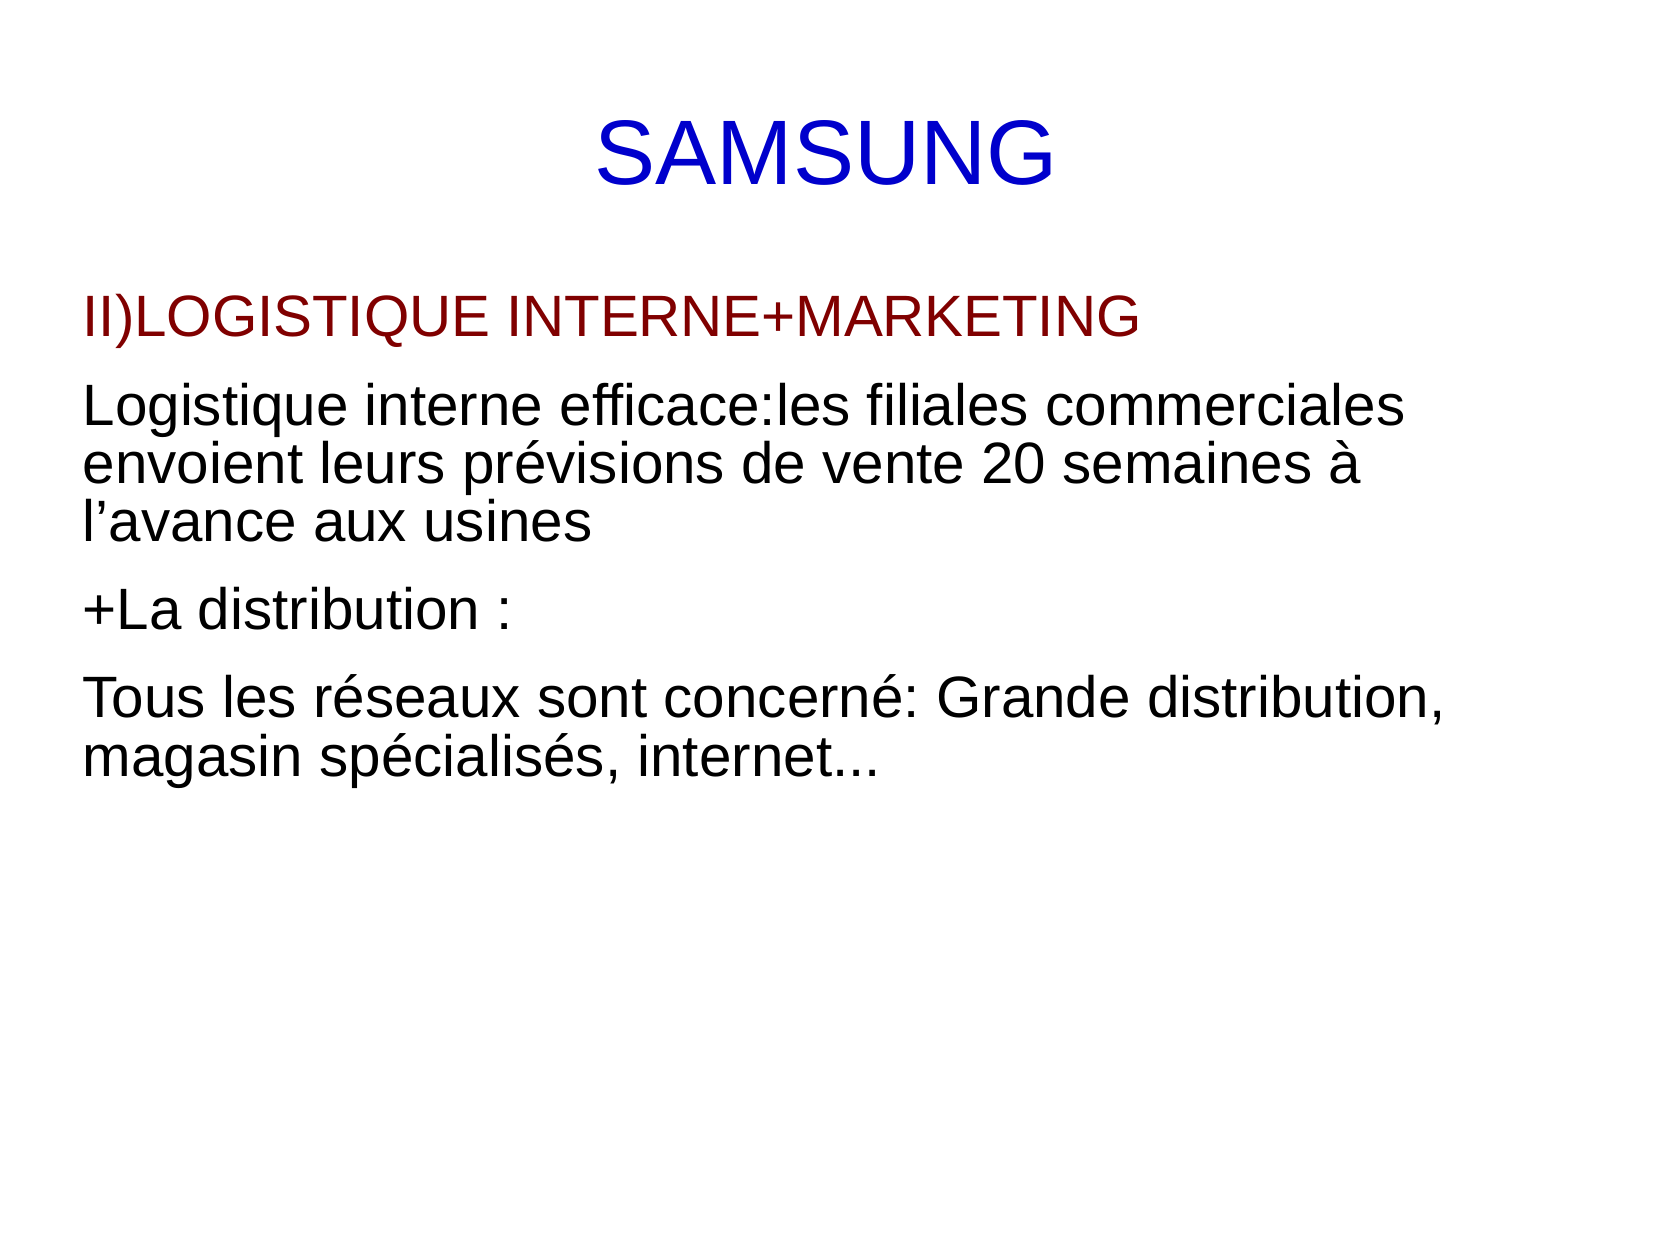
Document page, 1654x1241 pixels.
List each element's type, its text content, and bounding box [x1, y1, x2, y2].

title SAMSUNG [82, 49, 1571, 257]
list II)LOGISTIQUE INTERNE+MARKETING Logistique interne efficace:les filiales commerciales envoient leurs prévisions de vente 20 semaines à l’avance aux usines +La distribution : Tous les réseaux sont concerné: Grande distribution, magasin spécialisés, internet... [82, 290, 1571, 1010]
